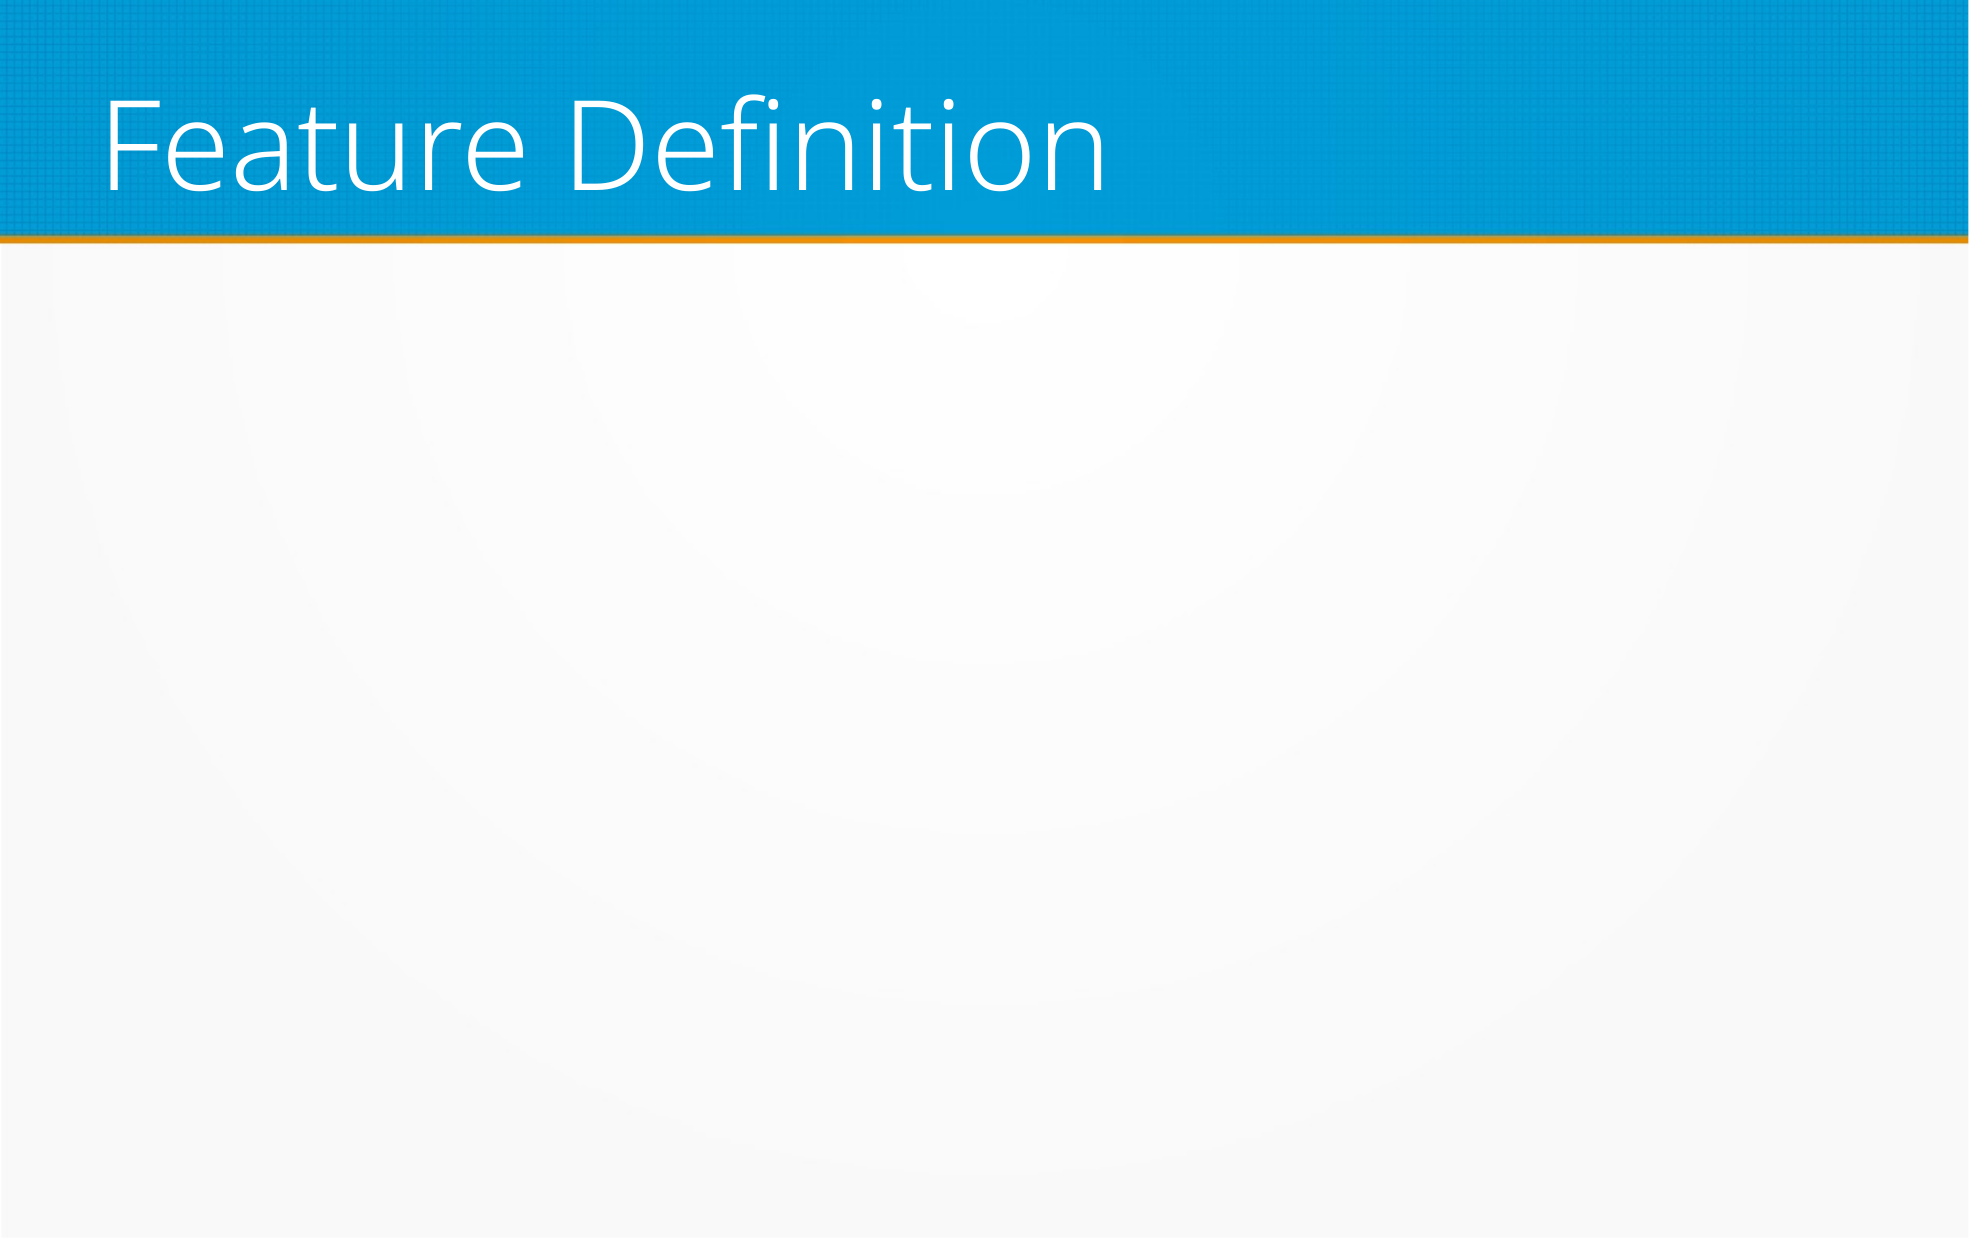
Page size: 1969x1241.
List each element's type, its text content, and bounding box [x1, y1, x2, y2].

picture [0, 233, 1969, 1241]
title Feature Definition [98, 19, 1870, 227]
